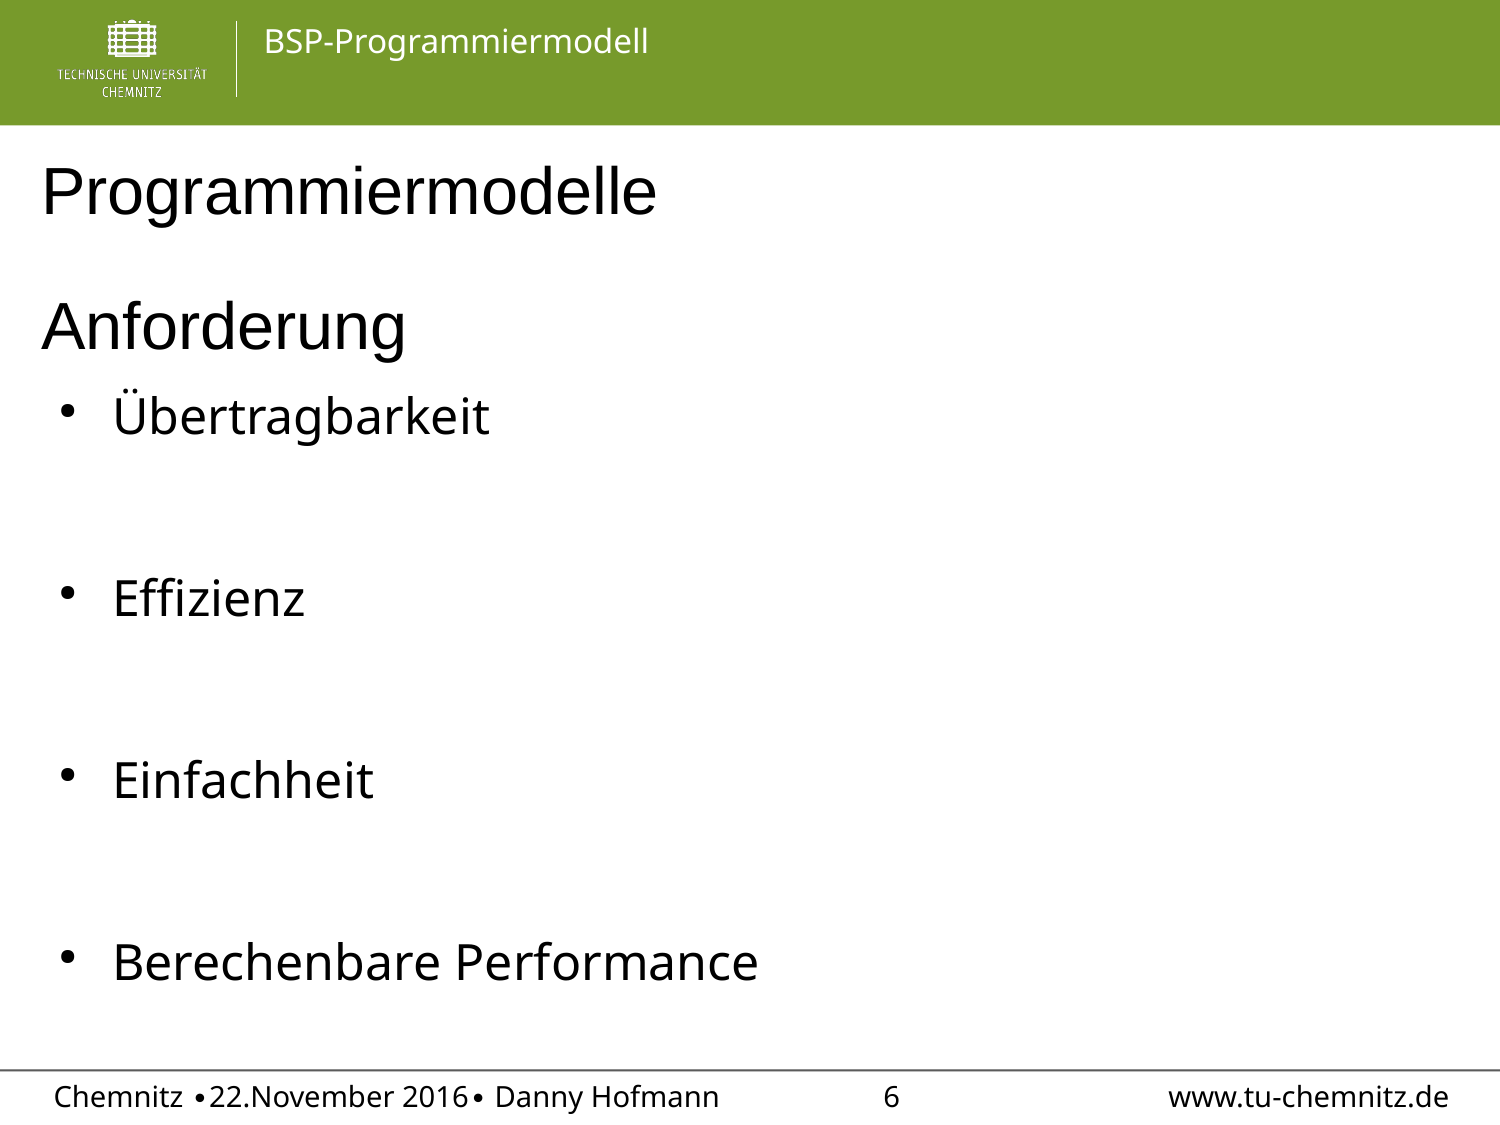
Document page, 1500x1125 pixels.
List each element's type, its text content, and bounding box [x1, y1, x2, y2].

title Programmiermodelle Anforderung [41, 157, 1459, 367]
picture [25, 0, 239, 130]
list Übertragbarkeit Effizienz Einfachheit Berechenbare Performance [41, 385, 1459, 1035]
